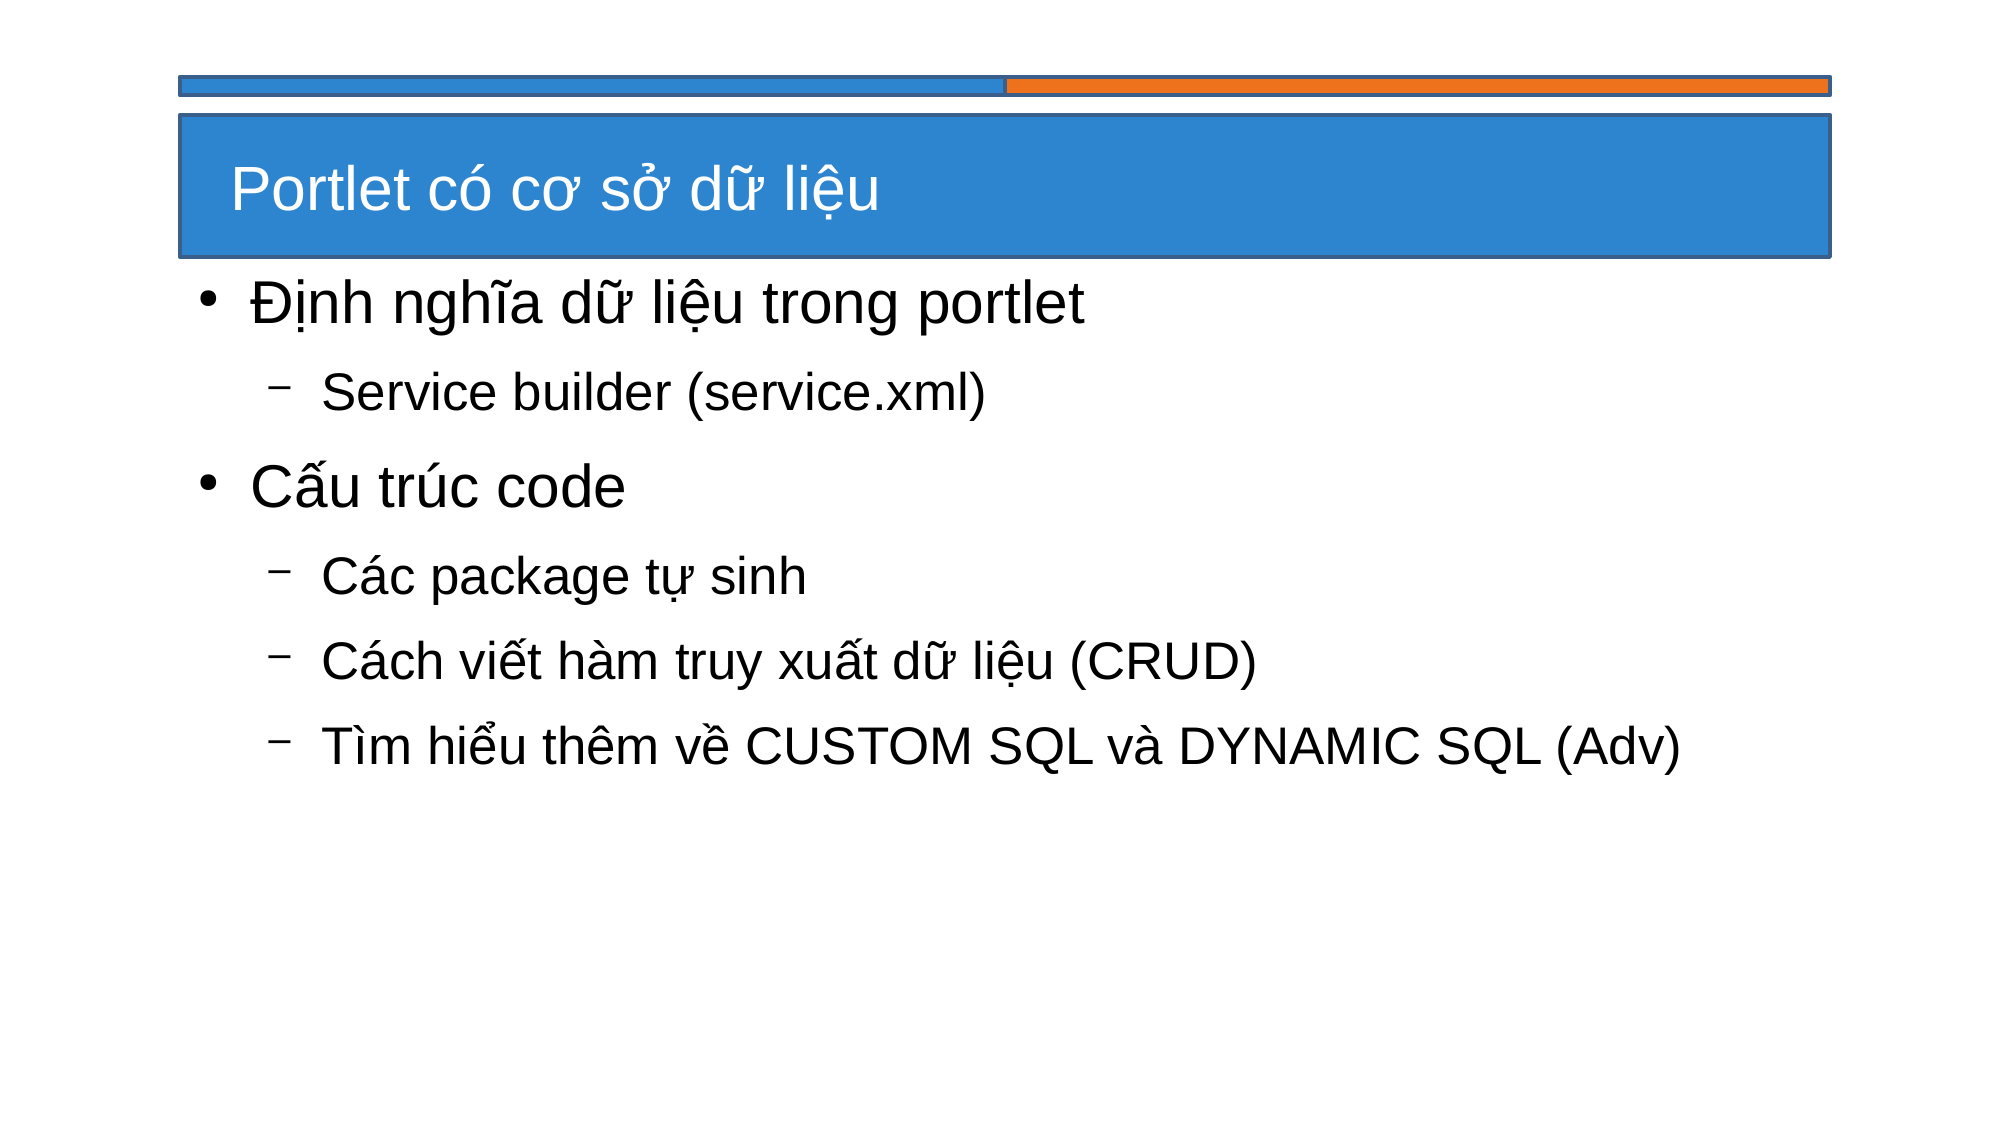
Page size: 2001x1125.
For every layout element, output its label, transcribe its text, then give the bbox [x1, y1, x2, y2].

text_box Portlet có cơ sở dữ liệu [180, 114, 1830, 257]
text_box [179, 76, 1831, 96]
list Định nghĩa dữ liệu trong portlet Service builder (service.xml) Cấu trúc code Các package tự sinh Cách viết hàm truy xuất dữ liệu (CRUD) Tìm hiểu thêm về CUSTOM SQL và DYNAMIC SQL (Adv) [180, 263, 1831, 916]
